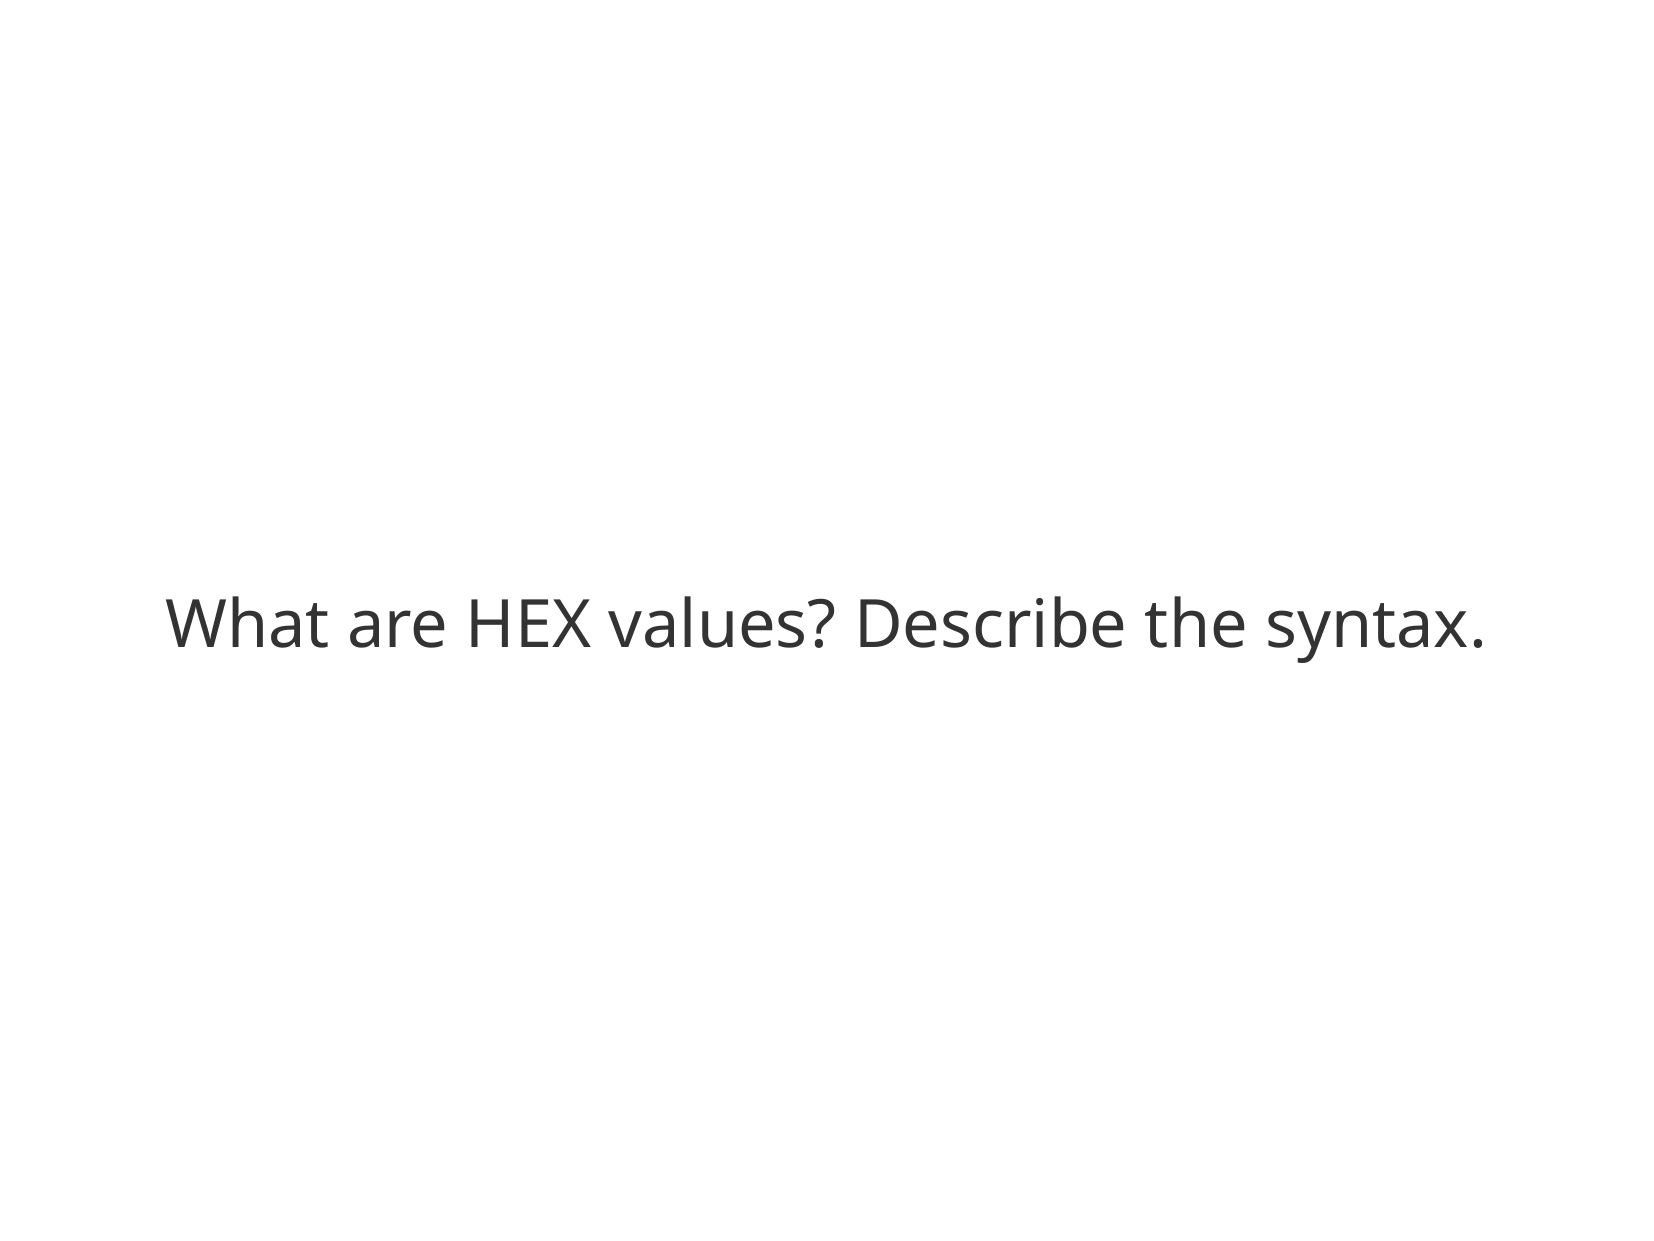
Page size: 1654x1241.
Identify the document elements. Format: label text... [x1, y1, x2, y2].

subtitle What are HEX values? Describe the syntax. [82, 49, 1571, 1193]
